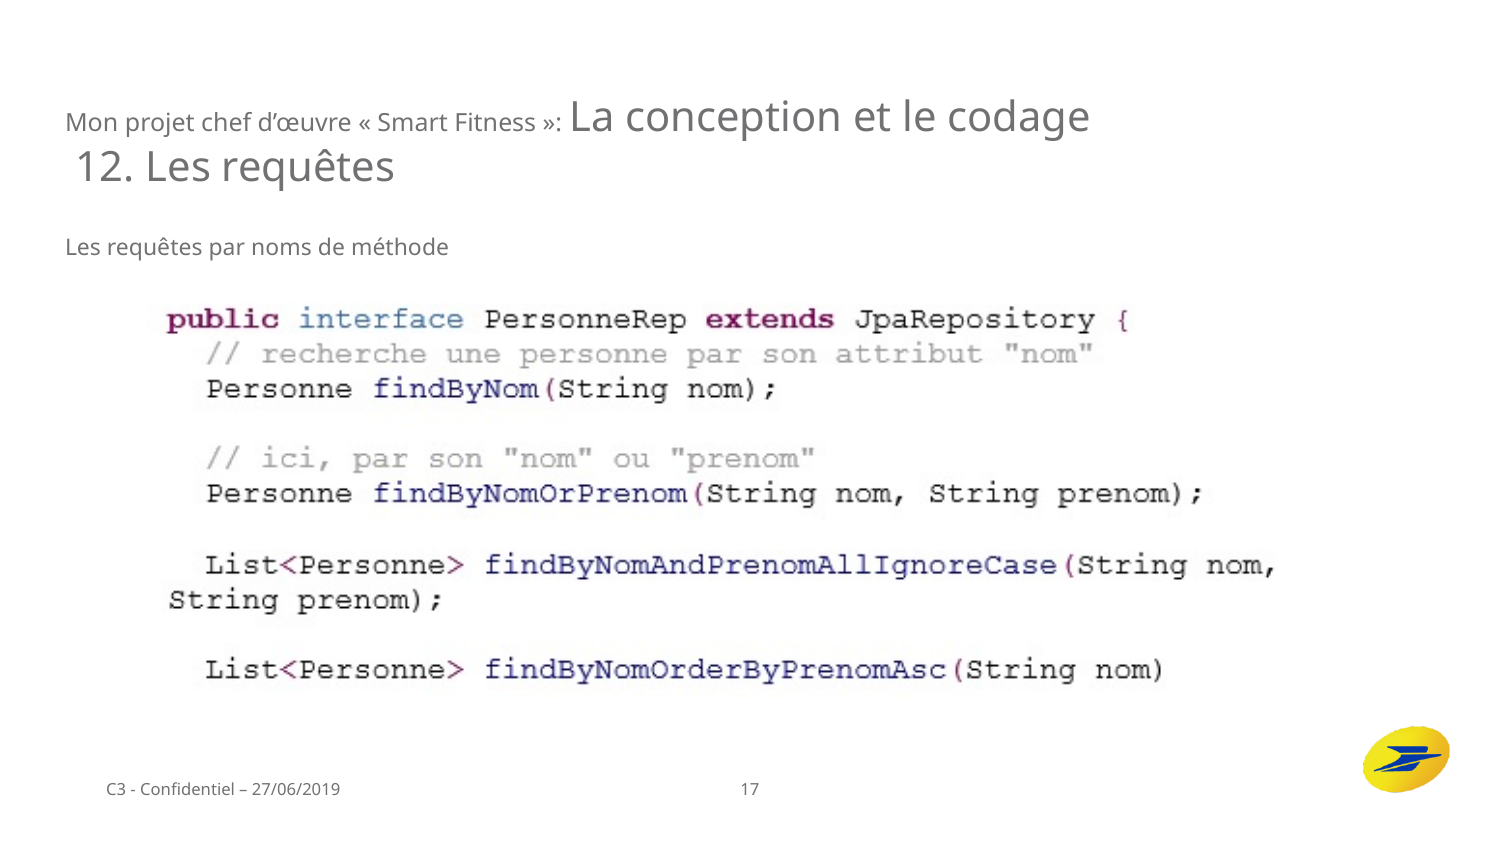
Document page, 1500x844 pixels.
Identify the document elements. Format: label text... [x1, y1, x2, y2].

title Mon projet chef d’œuvre « Smart Fitness »: La conception et le codage 12. Les requêtes [64, 89, 1436, 169]
list Les requêtes par noms de méthode [64, 232, 1436, 718]
picture [147, 303, 1300, 698]
picture [1346, 702, 1465, 821]
